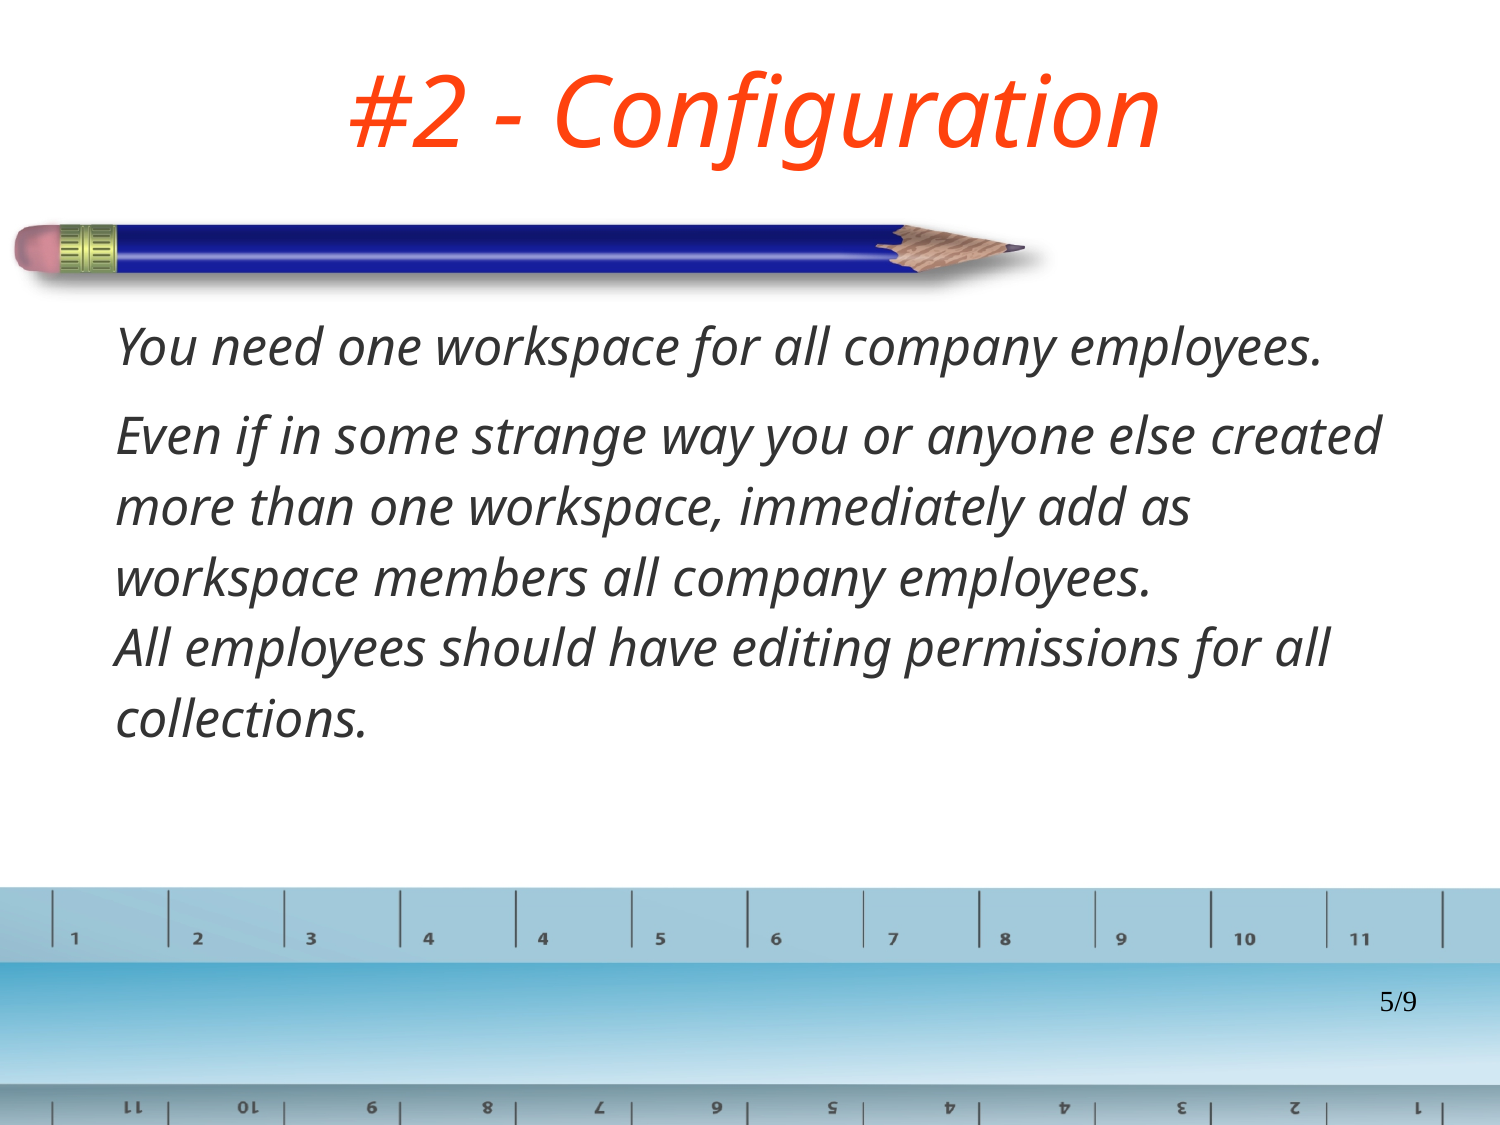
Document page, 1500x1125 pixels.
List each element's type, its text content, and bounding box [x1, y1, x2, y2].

title You need one workspace for all company employees. Even if in some strange way you or anyone else created more than one workspace, immediately add as workspace members all company employees. All employees should have editing permissions for all collections. [100, 302, 1459, 848]
title #2 - Configuration [94, 39, 1445, 179]
picture [0, 0, 1500, 1125]
